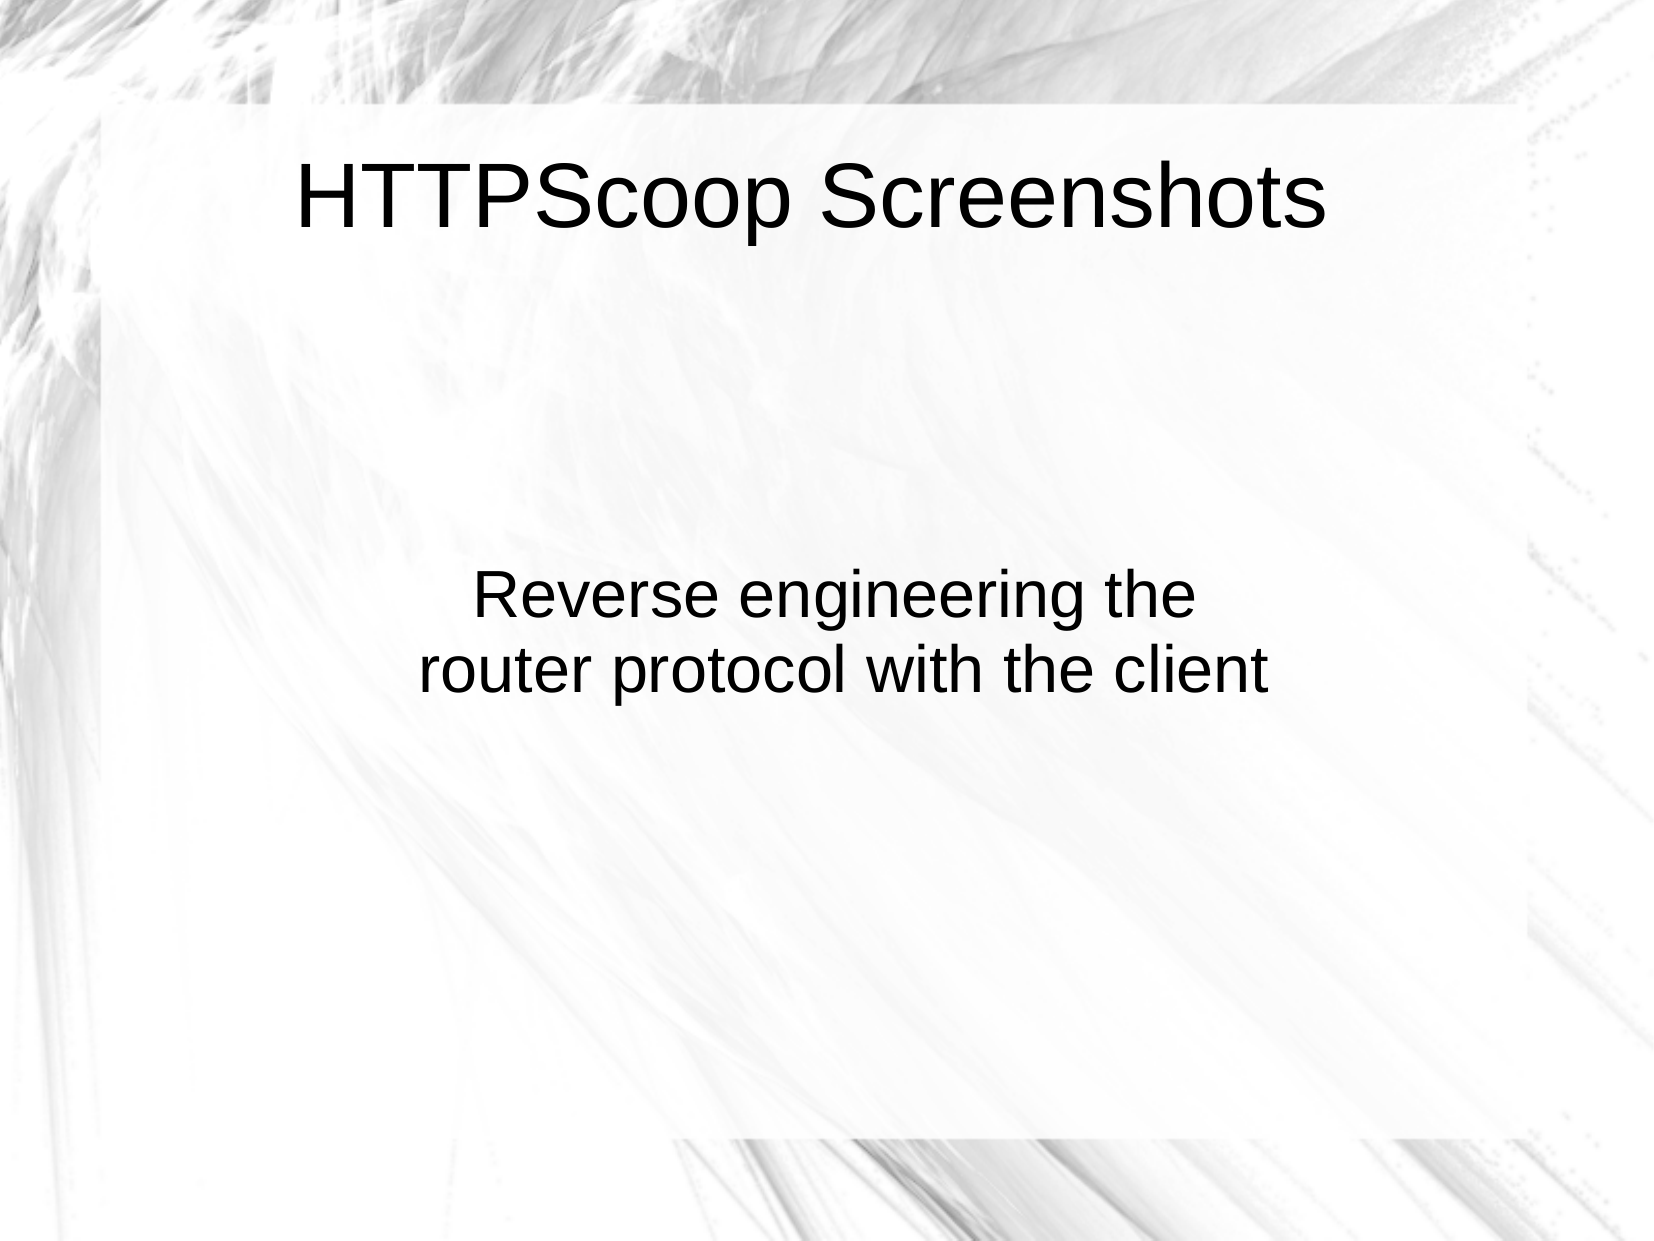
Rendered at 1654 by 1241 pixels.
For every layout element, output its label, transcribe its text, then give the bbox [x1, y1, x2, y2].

subtitle Reverse engineering the router protocol with the client [118, 319, 1571, 945]
picture [0, 0, 1654, 1241]
title HTTPScoop Screenshots [118, 112, 1506, 281]
